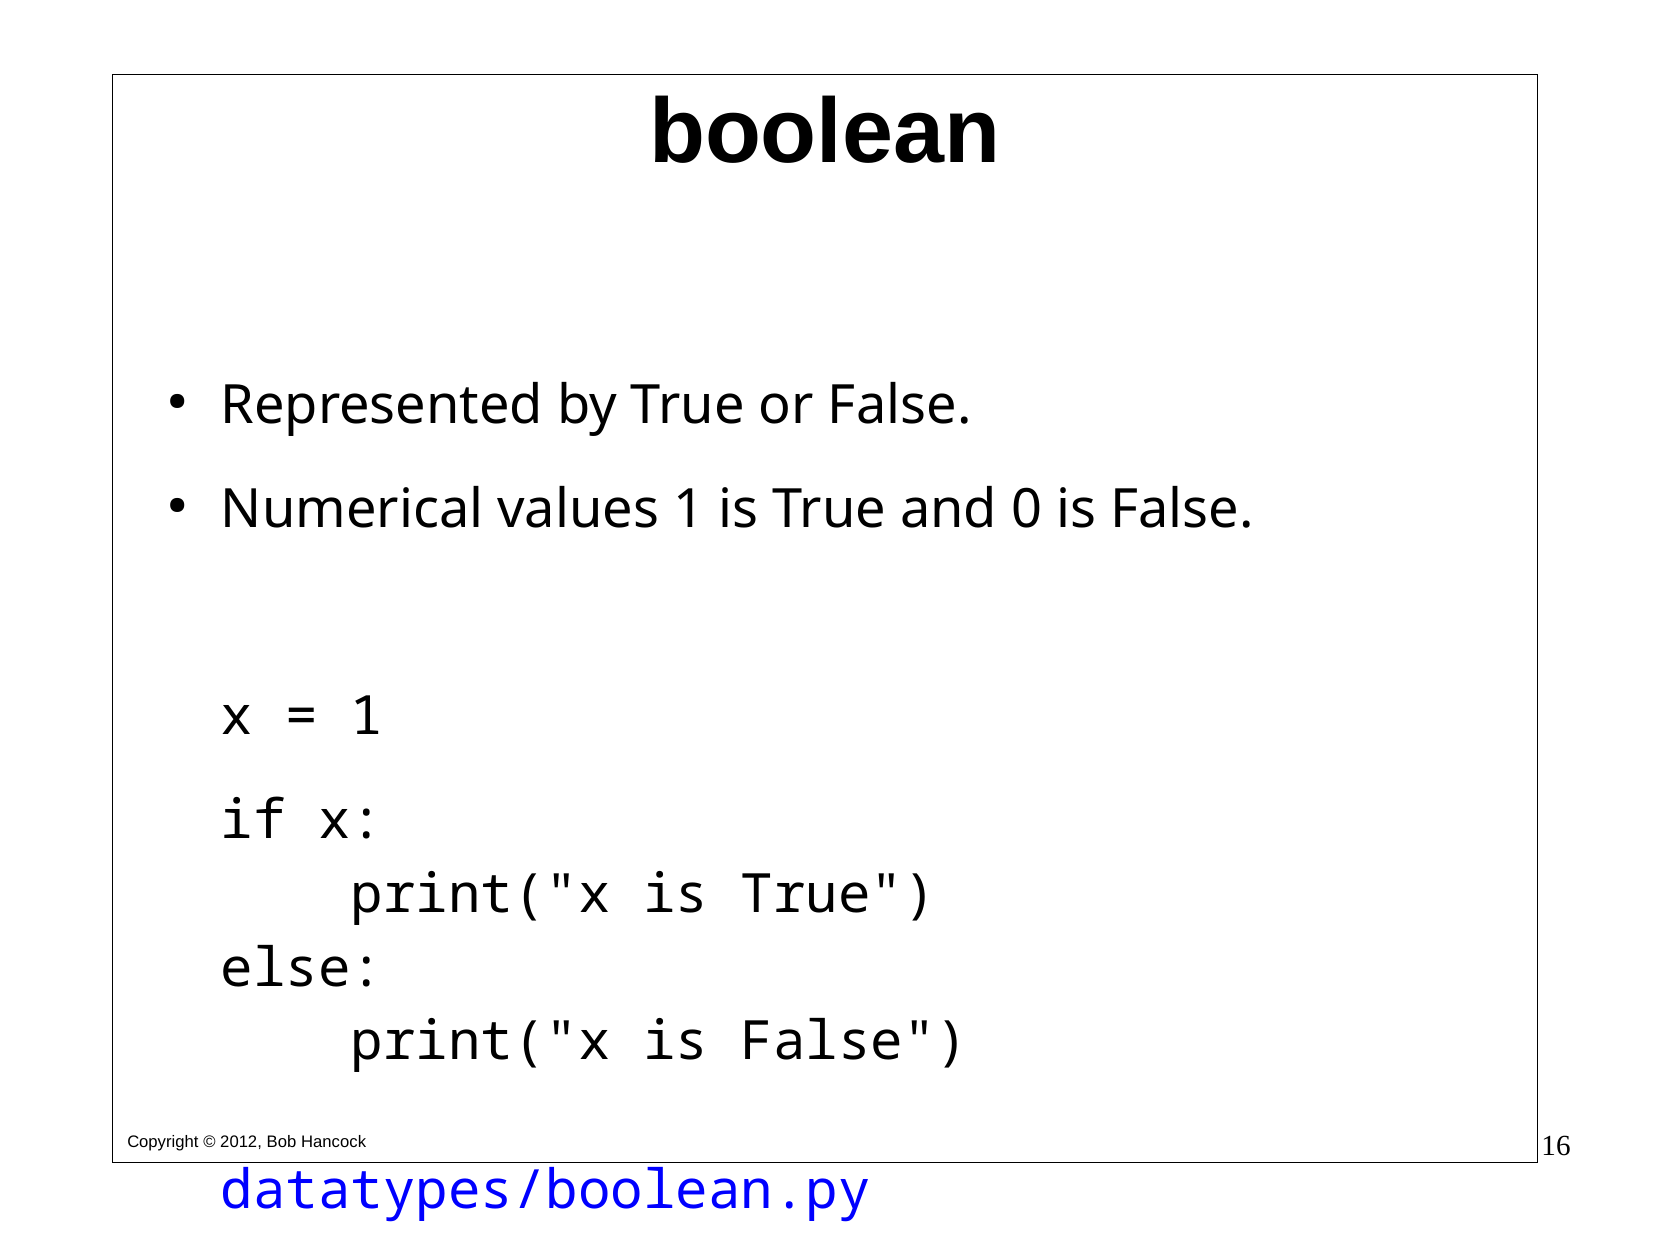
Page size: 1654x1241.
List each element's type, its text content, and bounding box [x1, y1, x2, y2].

list Represented by True or False. Numerical values 1 is True and 0 is False. x = 1 if x: print("x is True") else: print("x is False") datatypes/boolean.py [150, 262, 1501, 1126]
text_box Copyright © 2012, Bob Hancock [112, 1125, 382, 1159]
title boolean [112, 75, 1538, 188]
